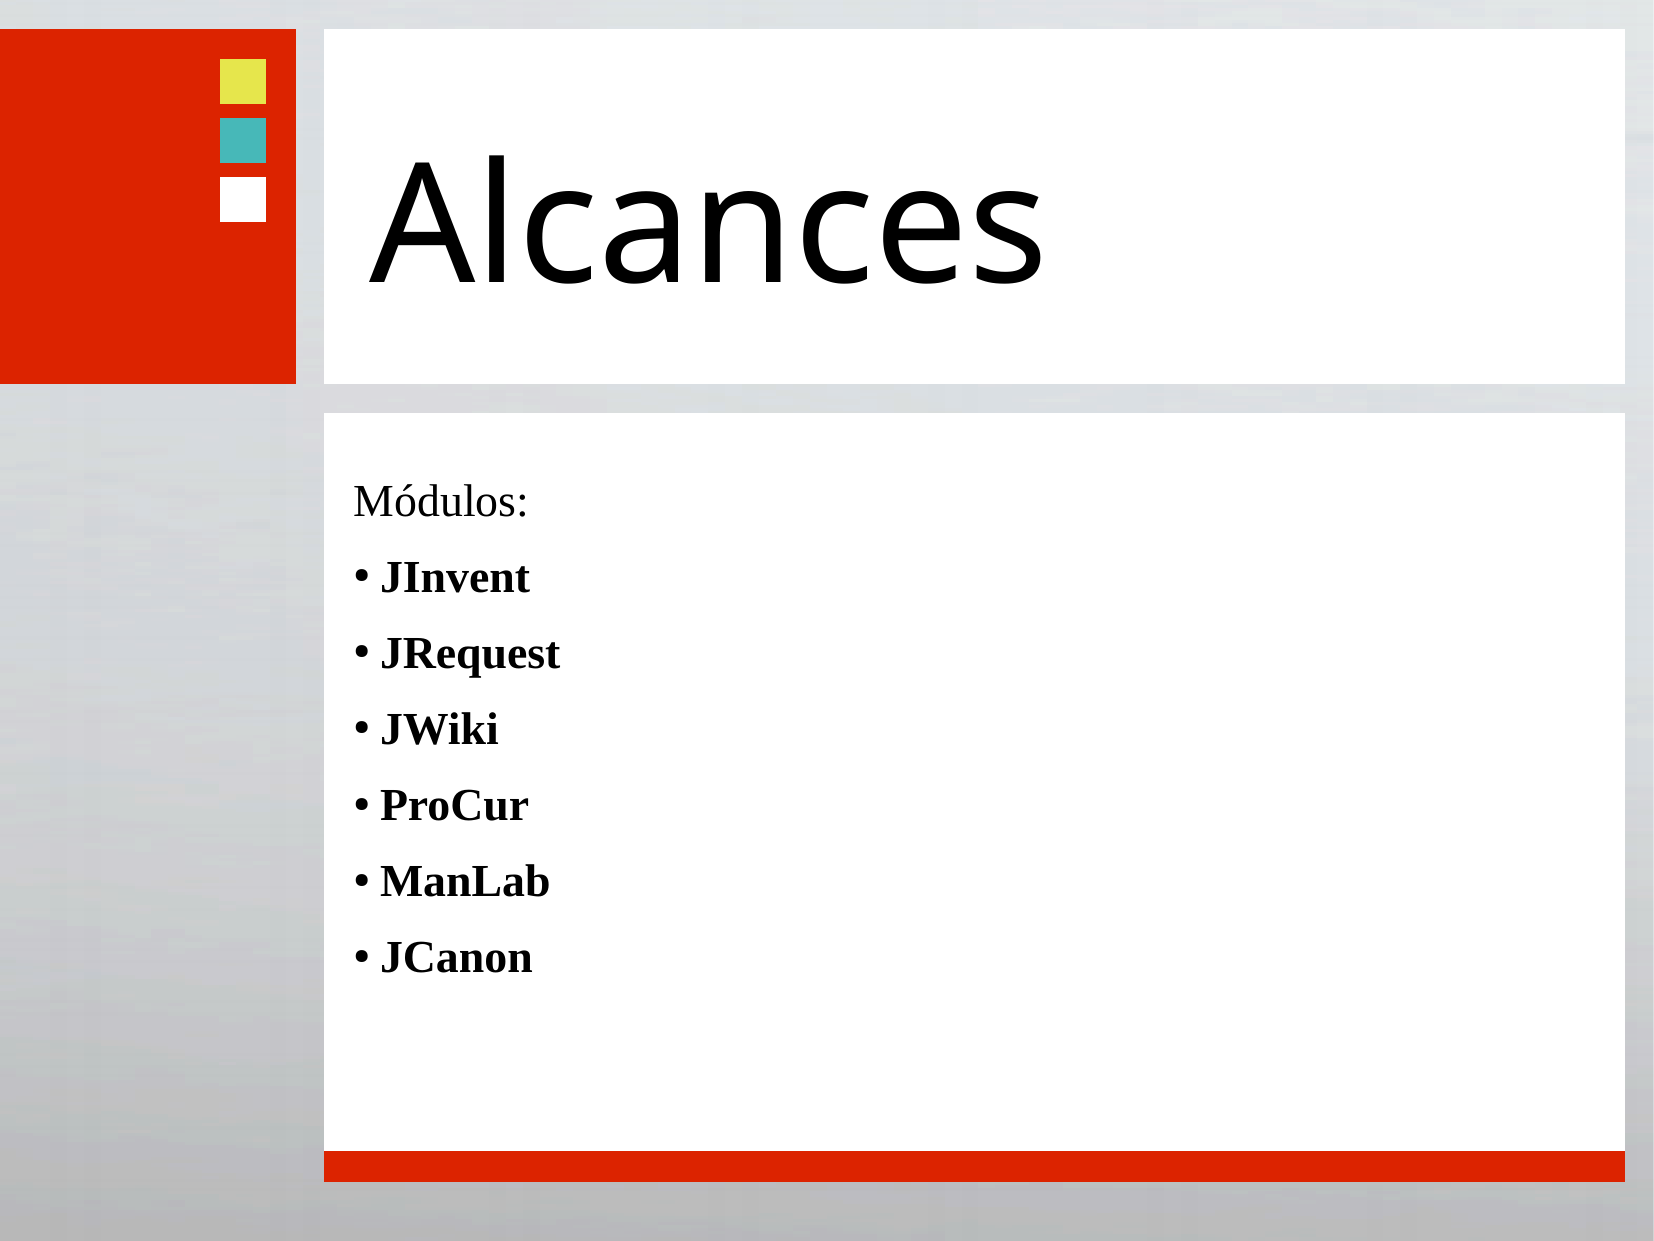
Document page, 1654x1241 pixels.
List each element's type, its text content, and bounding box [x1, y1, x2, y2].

text_box Alcances [354, 96, 1595, 301]
text_box Módulos: JInvent JRequest JWiki ProCur ManLab JCanon [338, 442, 1595, 1142]
picture [0, 0, 1654, 1241]
